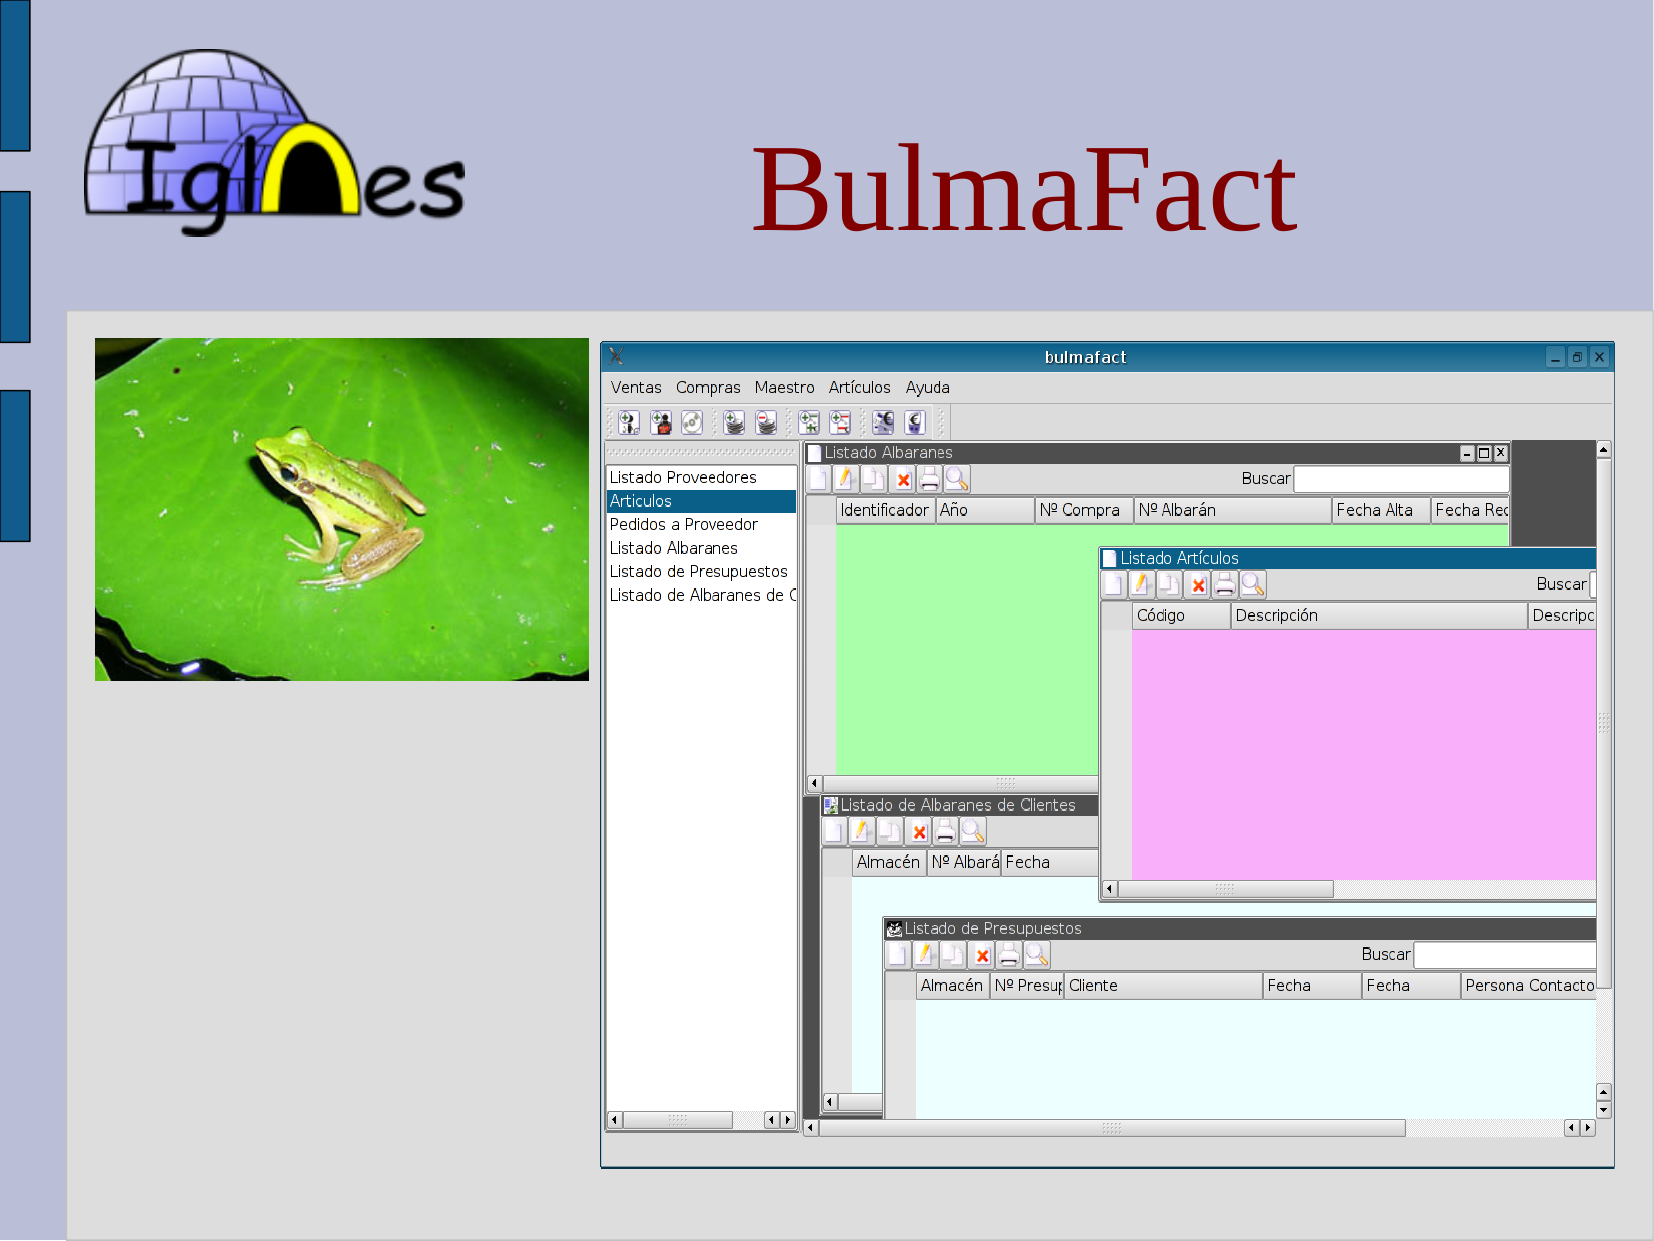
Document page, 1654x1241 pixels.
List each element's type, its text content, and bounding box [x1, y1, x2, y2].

text_box BulmaFact [439, 81, 1611, 256]
picture [95, 338, 589, 681]
picture [602, 347, 1615, 1166]
picture [84, 49, 465, 237]
